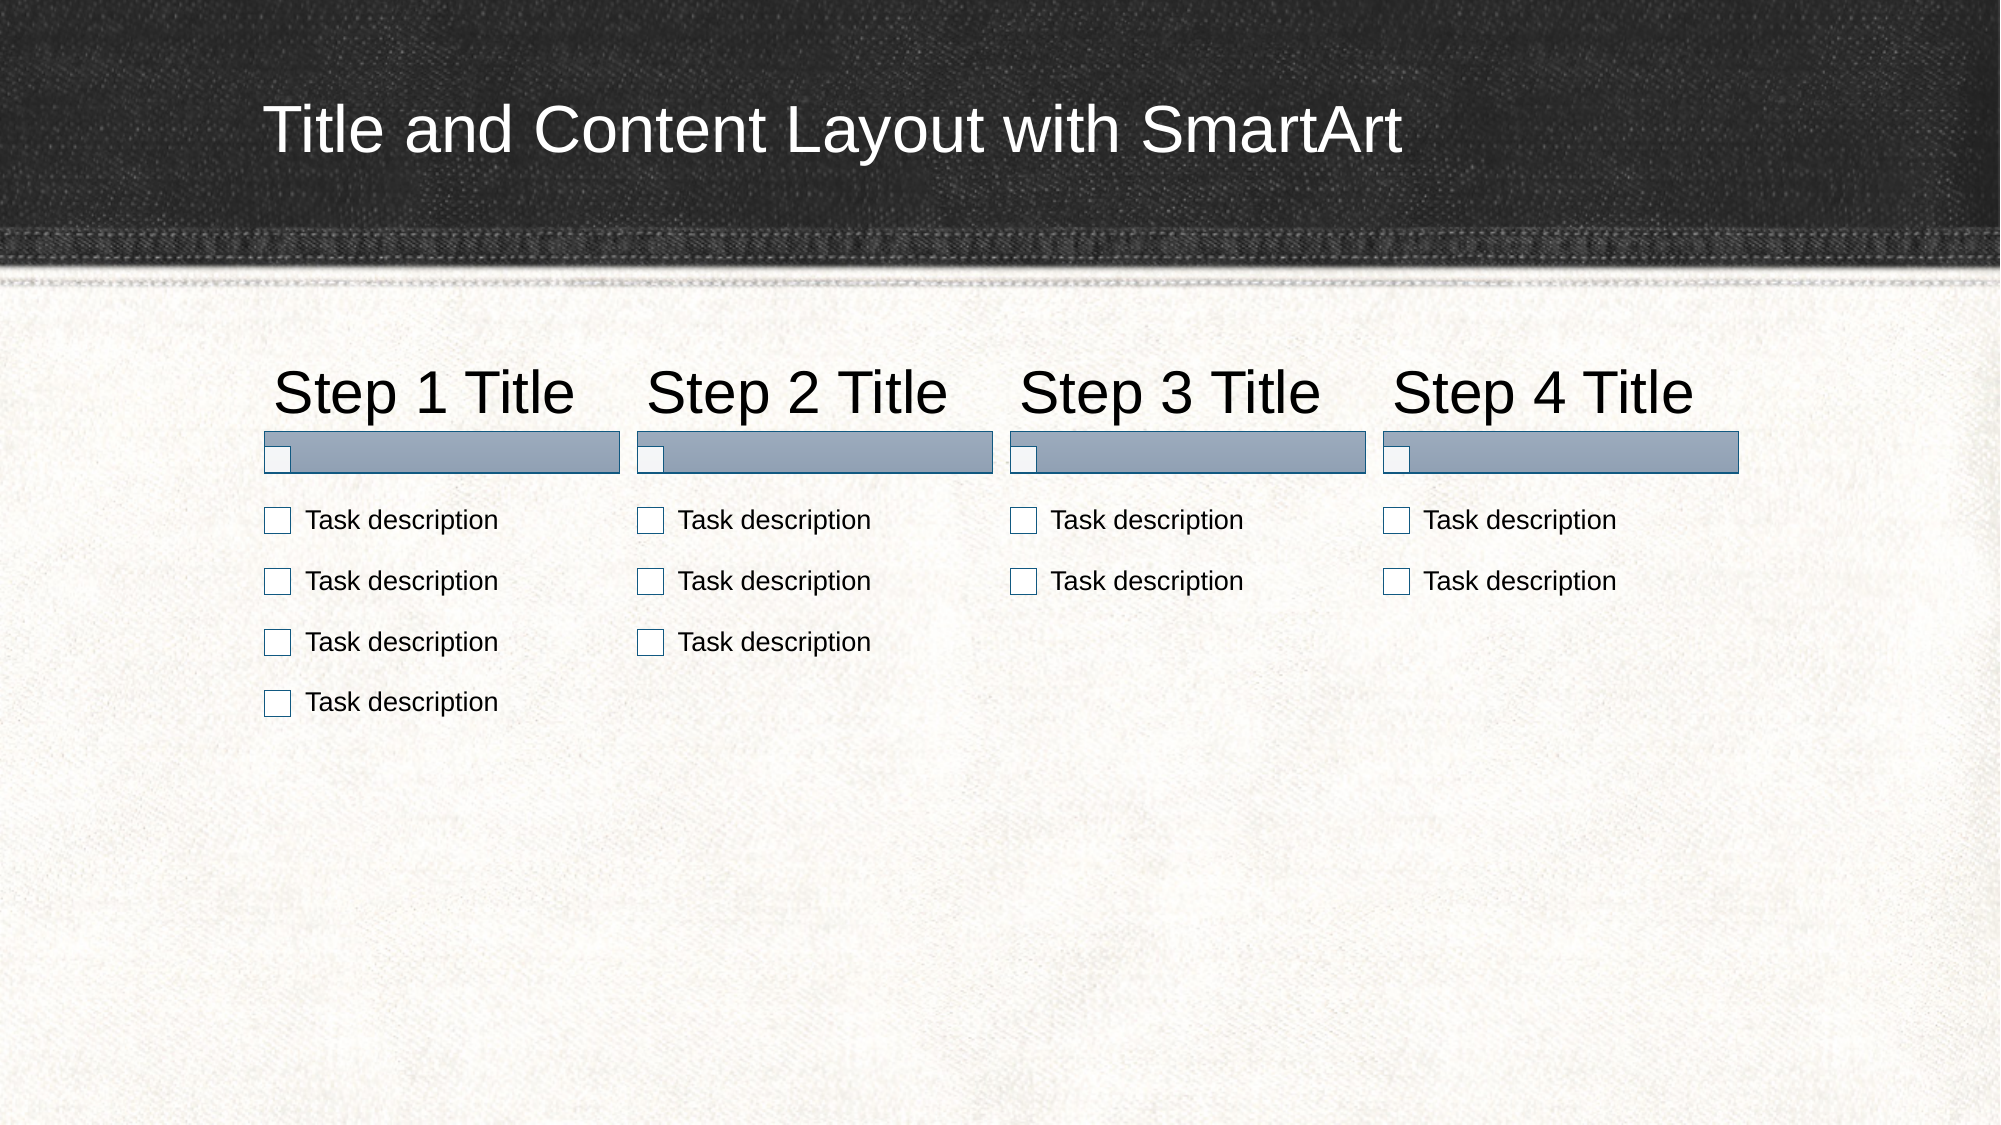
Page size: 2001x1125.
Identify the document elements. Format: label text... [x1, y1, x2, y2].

text_box [1383, 507, 1408, 534]
text_box [264, 690, 289, 717]
text_box [637, 432, 993, 473]
text_box Task description [1408, 551, 1739, 612]
text_box Task description [1035, 490, 1366, 551]
text_box Step 2 Title [637, 356, 993, 432]
text_box [264, 432, 620, 473]
text_box [637, 629, 662, 656]
text_box Task description [289, 672, 620, 734]
text_box [264, 507, 289, 534]
text_box Task description [289, 551, 620, 611]
title Title and Content Layout with SmartArt [262, 48, 1738, 214]
text_box Task description [1408, 490, 1739, 551]
text_box [1010, 568, 1035, 595]
text_box Task description [662, 490, 993, 551]
text_box [264, 568, 289, 595]
text_box [637, 507, 662, 534]
text_box Task description [289, 490, 620, 551]
text_box Task description [662, 611, 993, 673]
text_box Task description [1035, 551, 1366, 612]
text_box [1383, 432, 1739, 473]
text_box [1010, 507, 1035, 534]
text_box [1010, 432, 1366, 473]
text_box Task description [289, 611, 620, 672]
text_box Task description [662, 551, 993, 611]
text_box Step 4 Title [1383, 356, 1739, 432]
text_box [637, 568, 662, 595]
text_box [264, 629, 289, 656]
text_box Step 3 Title [1010, 356, 1366, 432]
text_box [1383, 568, 1408, 595]
text_box Step 1 Title [264, 356, 620, 432]
picture [0, 0, 2000, 1125]
